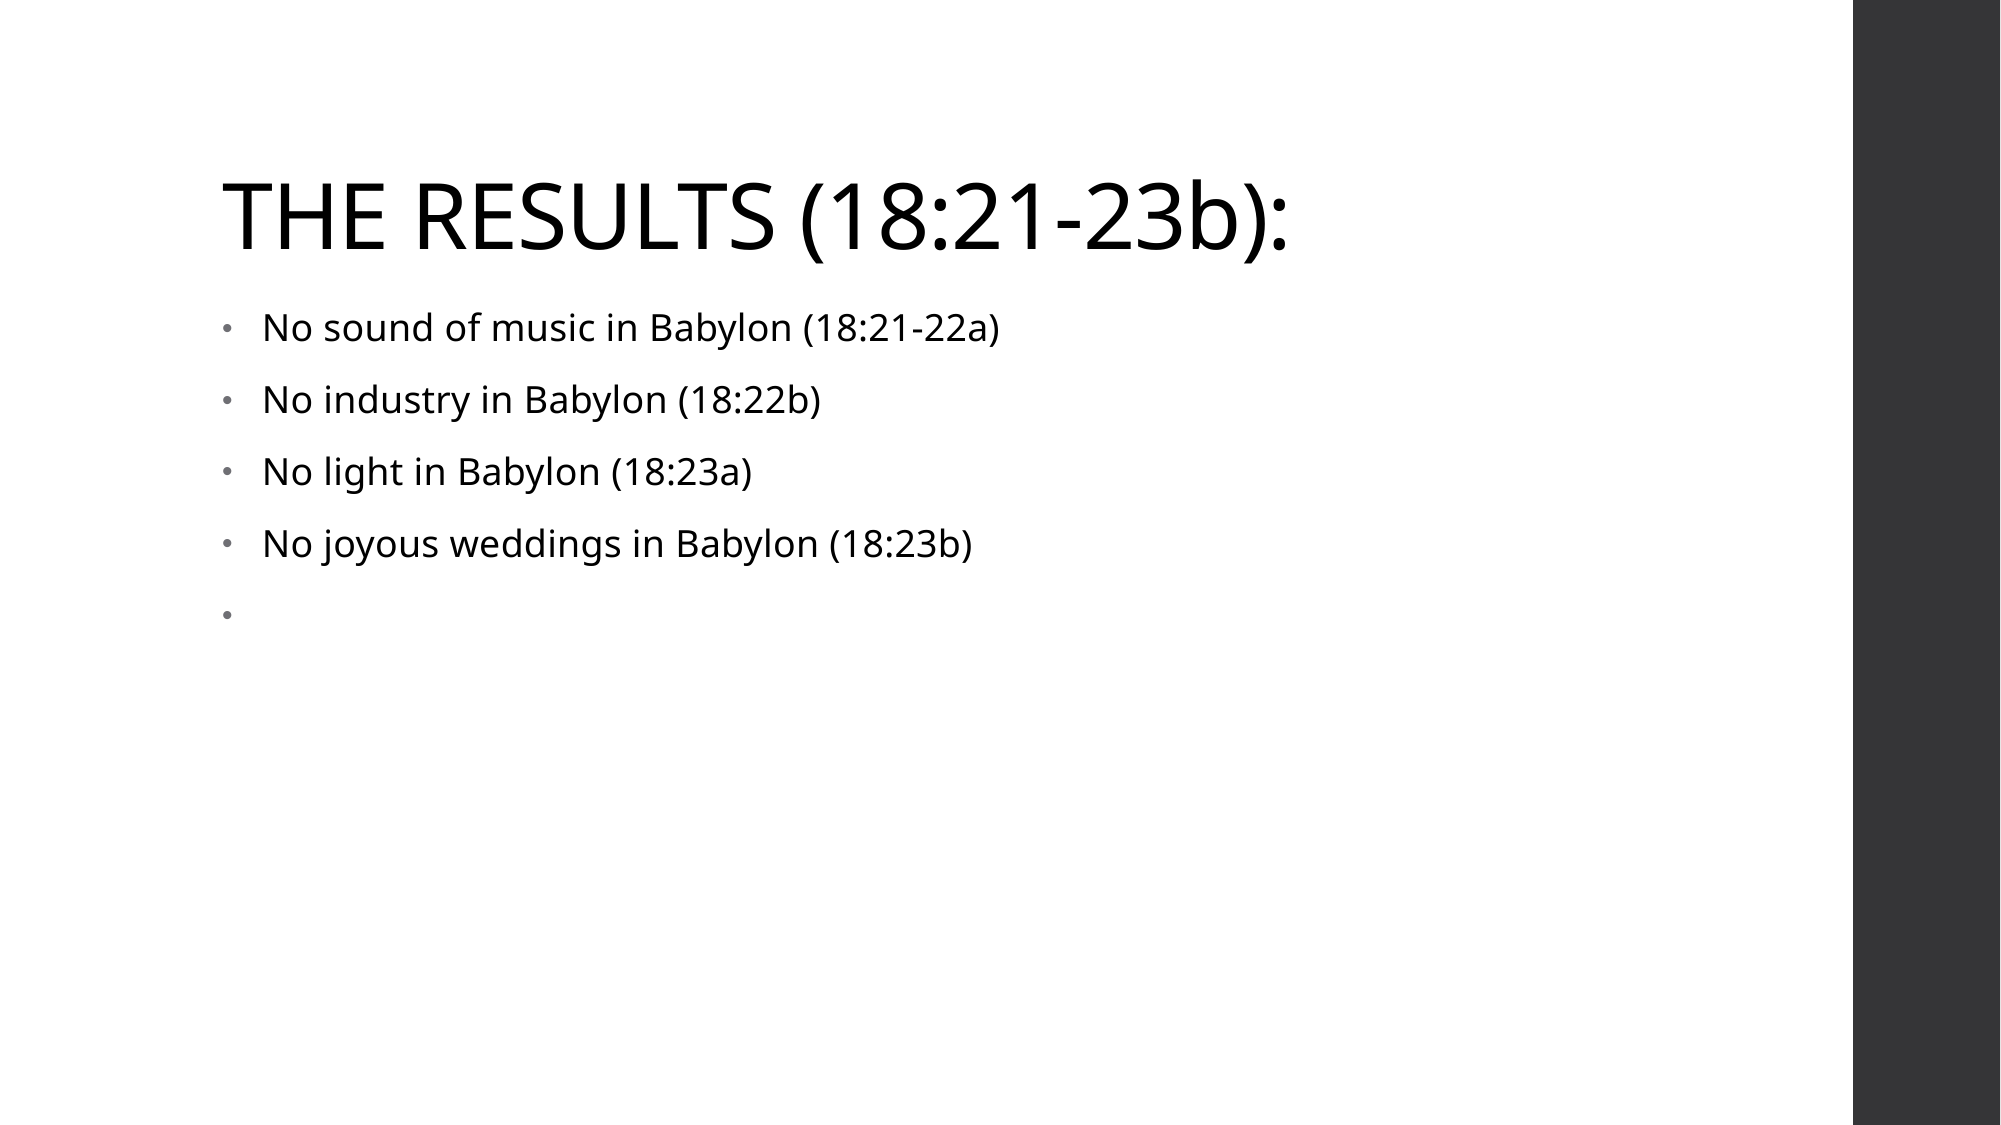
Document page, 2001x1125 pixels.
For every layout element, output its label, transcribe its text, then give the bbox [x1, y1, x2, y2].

title THE RESULTS (18:21-23b): [206, 60, 1797, 278]
list No sound of music in Babylon (18:21-22a) No industry in Babylon (18:22b) No light in Babylon (18:23a) No joyous weddings in Babylon (18:23b) [206, 299, 1617, 1014]
